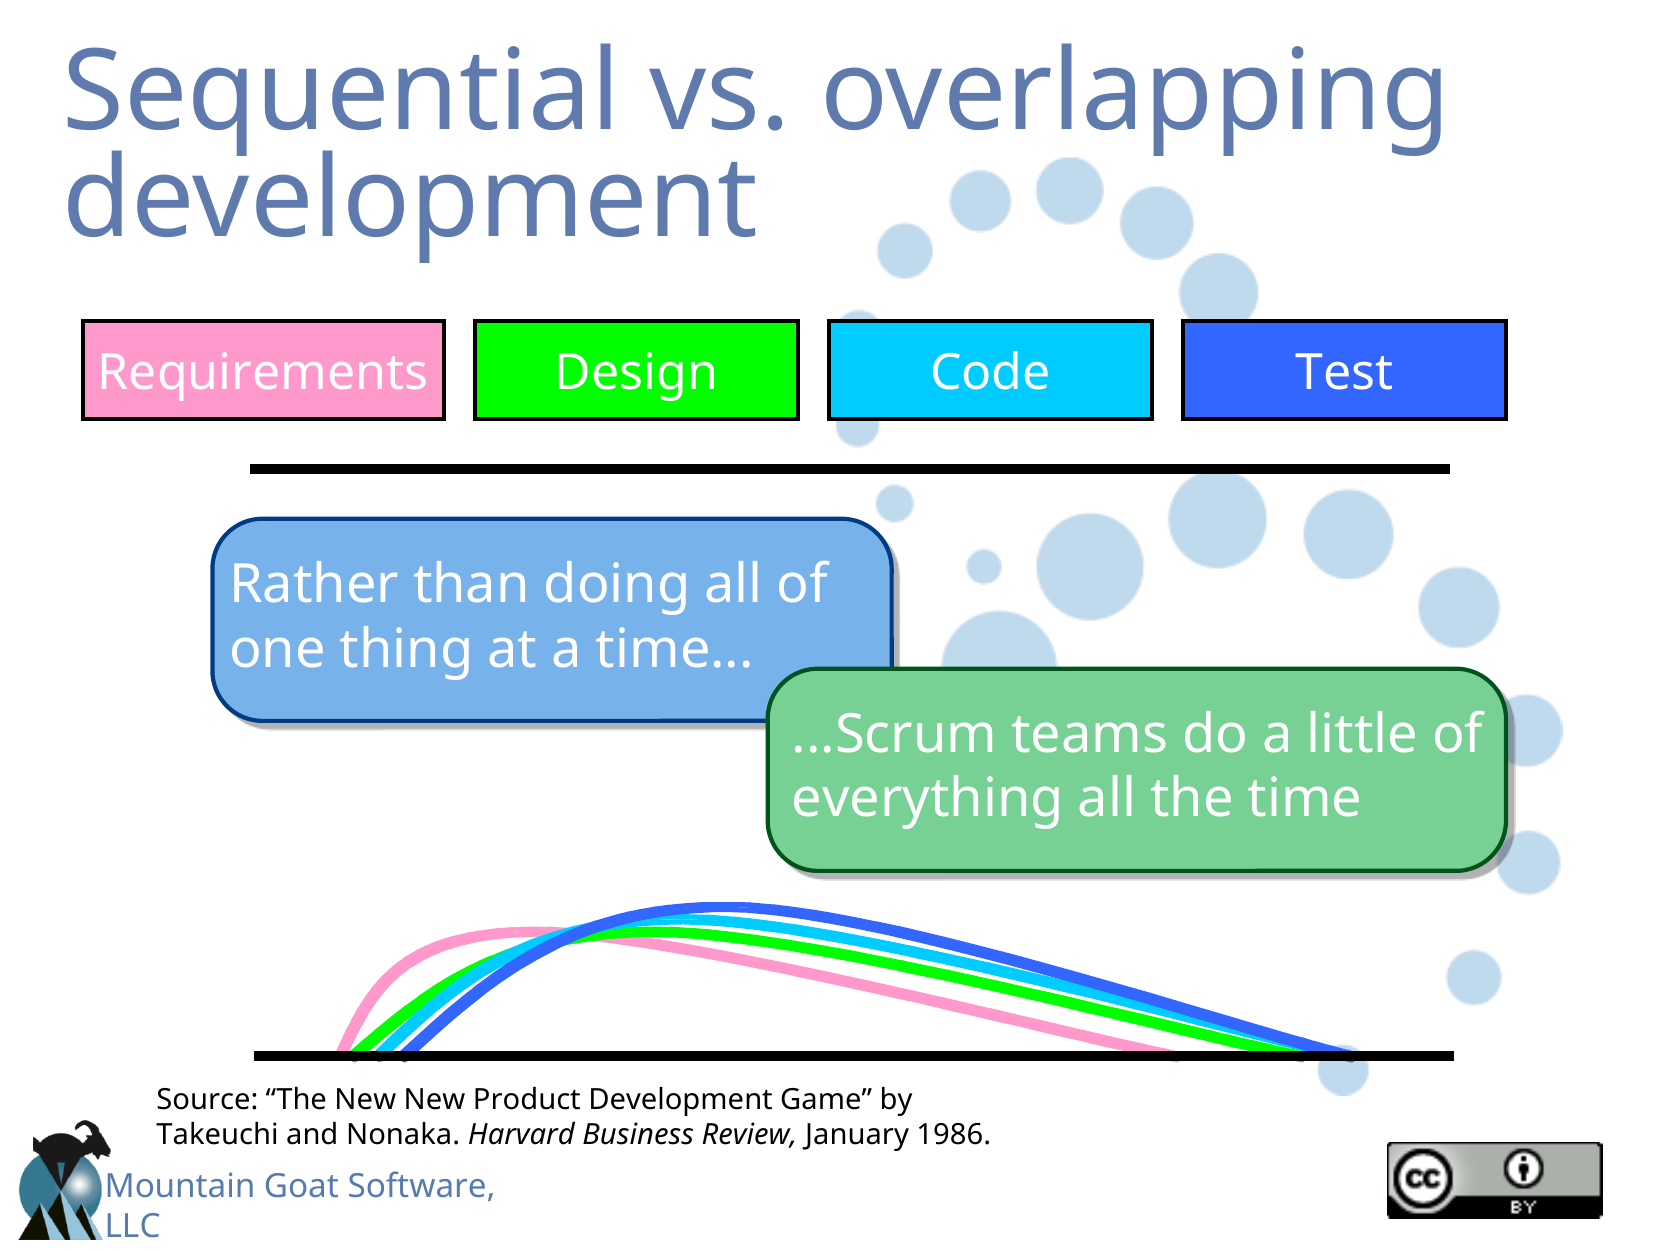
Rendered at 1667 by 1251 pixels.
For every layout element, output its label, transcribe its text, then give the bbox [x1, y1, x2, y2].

picture [18, 1120, 111, 1240]
title Sequential vs. overlapping development [56, 37, 1609, 301]
text_box Design [474, 320, 798, 419]
picture [335, 301, 1563, 1096]
text_box [212, 542, 220, 698]
text_box Rather than doing all of one thing at a time... [220, 539, 921, 703]
text_box Source: “The New New Product Development Game” by Takeuchi and Nonaka. Harvard Business Review, January 1986. [156, 1074, 1034, 1157]
text_box [921, 668, 1497, 689]
text_box ...Scrum teams do a little of everything all the time [783, 689, 1513, 913]
text_box Code [829, 320, 1153, 419]
text_box [224, 703, 783, 857]
text_box Test [1183, 320, 1507, 419]
text_box Requirements [83, 320, 444, 419]
text_box [222, 518, 882, 539]
picture [1387, 1142, 1603, 1219]
